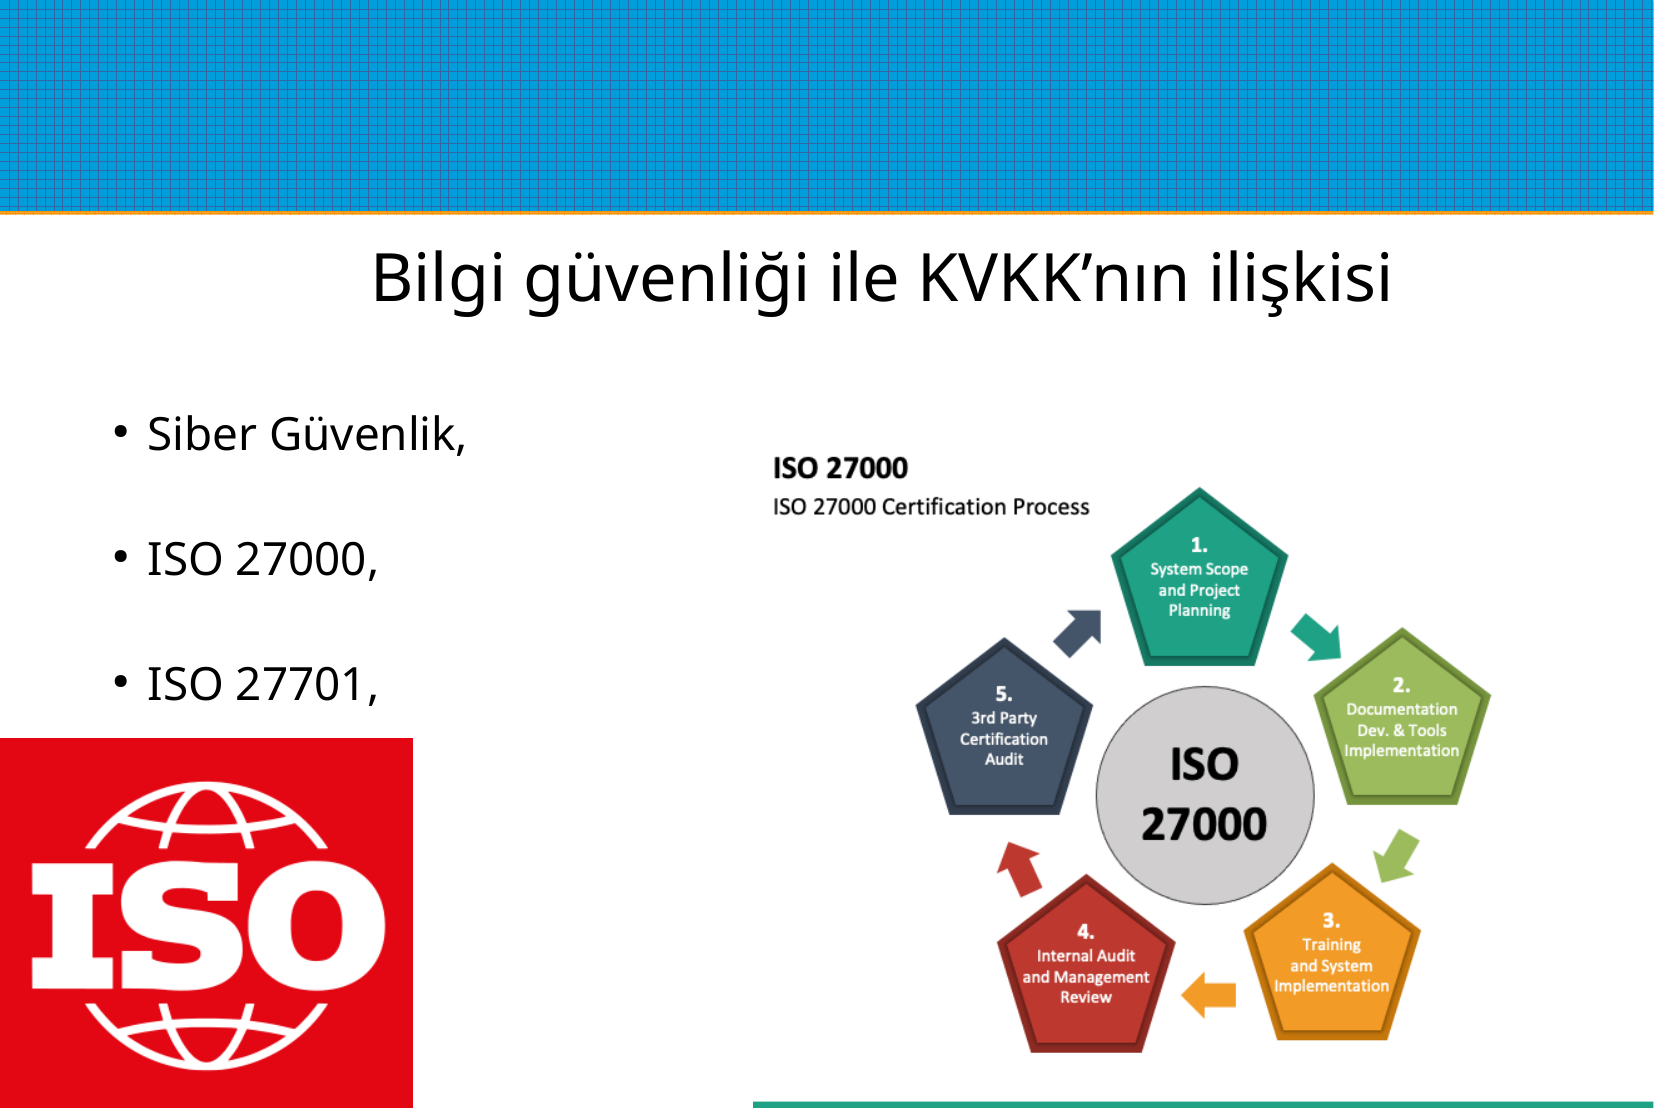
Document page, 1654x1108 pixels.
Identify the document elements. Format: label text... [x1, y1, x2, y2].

picture [753, 432, 1654, 1108]
text_box Siber Güvenlik, ISO 27000, ISO 27701, [106, 410, 443, 768]
picture [0, 738, 413, 1108]
text_box Bilgi güvenliği ile KVKK’nın ilişkisi [364, 236, 1241, 315]
